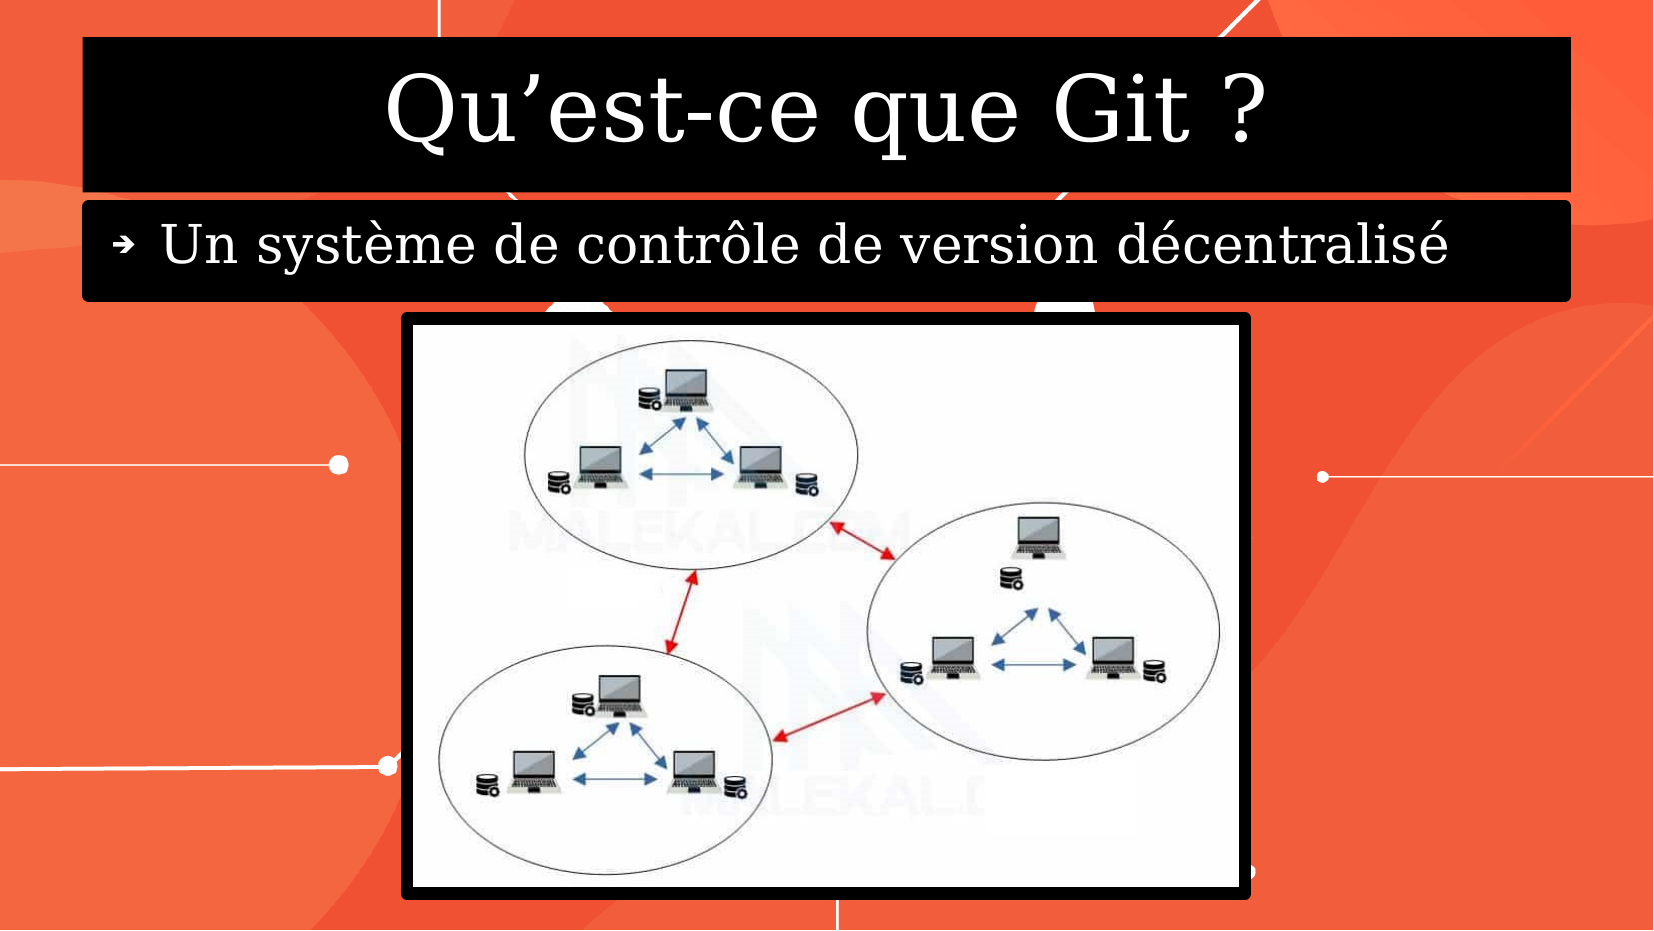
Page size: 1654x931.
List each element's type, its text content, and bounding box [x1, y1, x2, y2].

title Qu’est-ce que Git ? [82, 37, 1571, 193]
picture [0, 0, 1653, 930]
list Un système de contrôle de version décentralisé [88, 206, 1565, 296]
